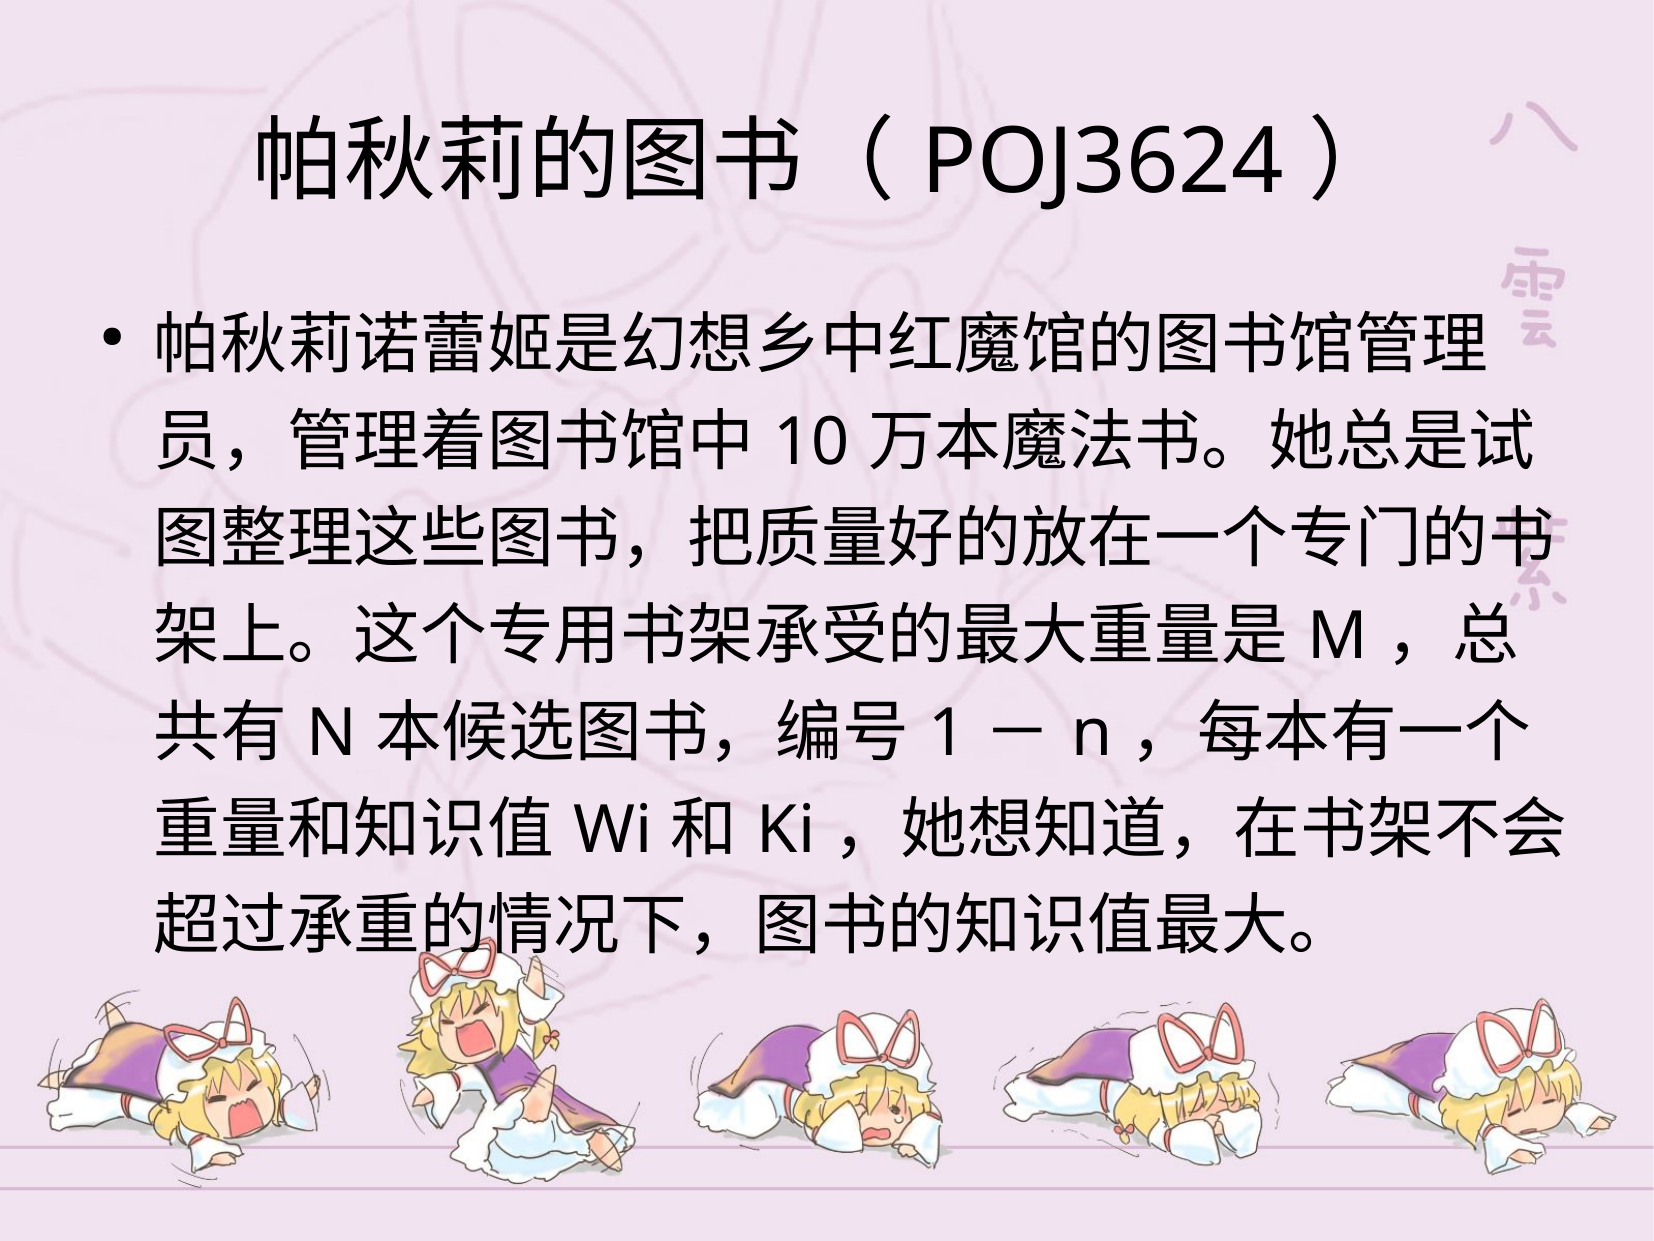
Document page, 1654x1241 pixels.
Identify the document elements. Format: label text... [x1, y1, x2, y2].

list 帕秋莉诺蕾姬是幻想乡中红魔馆的图书馆管理员，管理着图书馆中10万本魔法书。她总是试图整理这些图书，把质量好的放在一个专门的书架上。这个专用书架承受的最大重量是M，总共有N本候选图书，编号1－n，每本有一个重量和知识值Wi和Ki，她想知道，在书架不会超过承重的情况下，图书的知识值最大。 [82, 290, 1571, 1109]
picture [0, 0, 1654, 1241]
title 帕秋莉的图书（POJ3624） [82, 49, 1571, 257]
